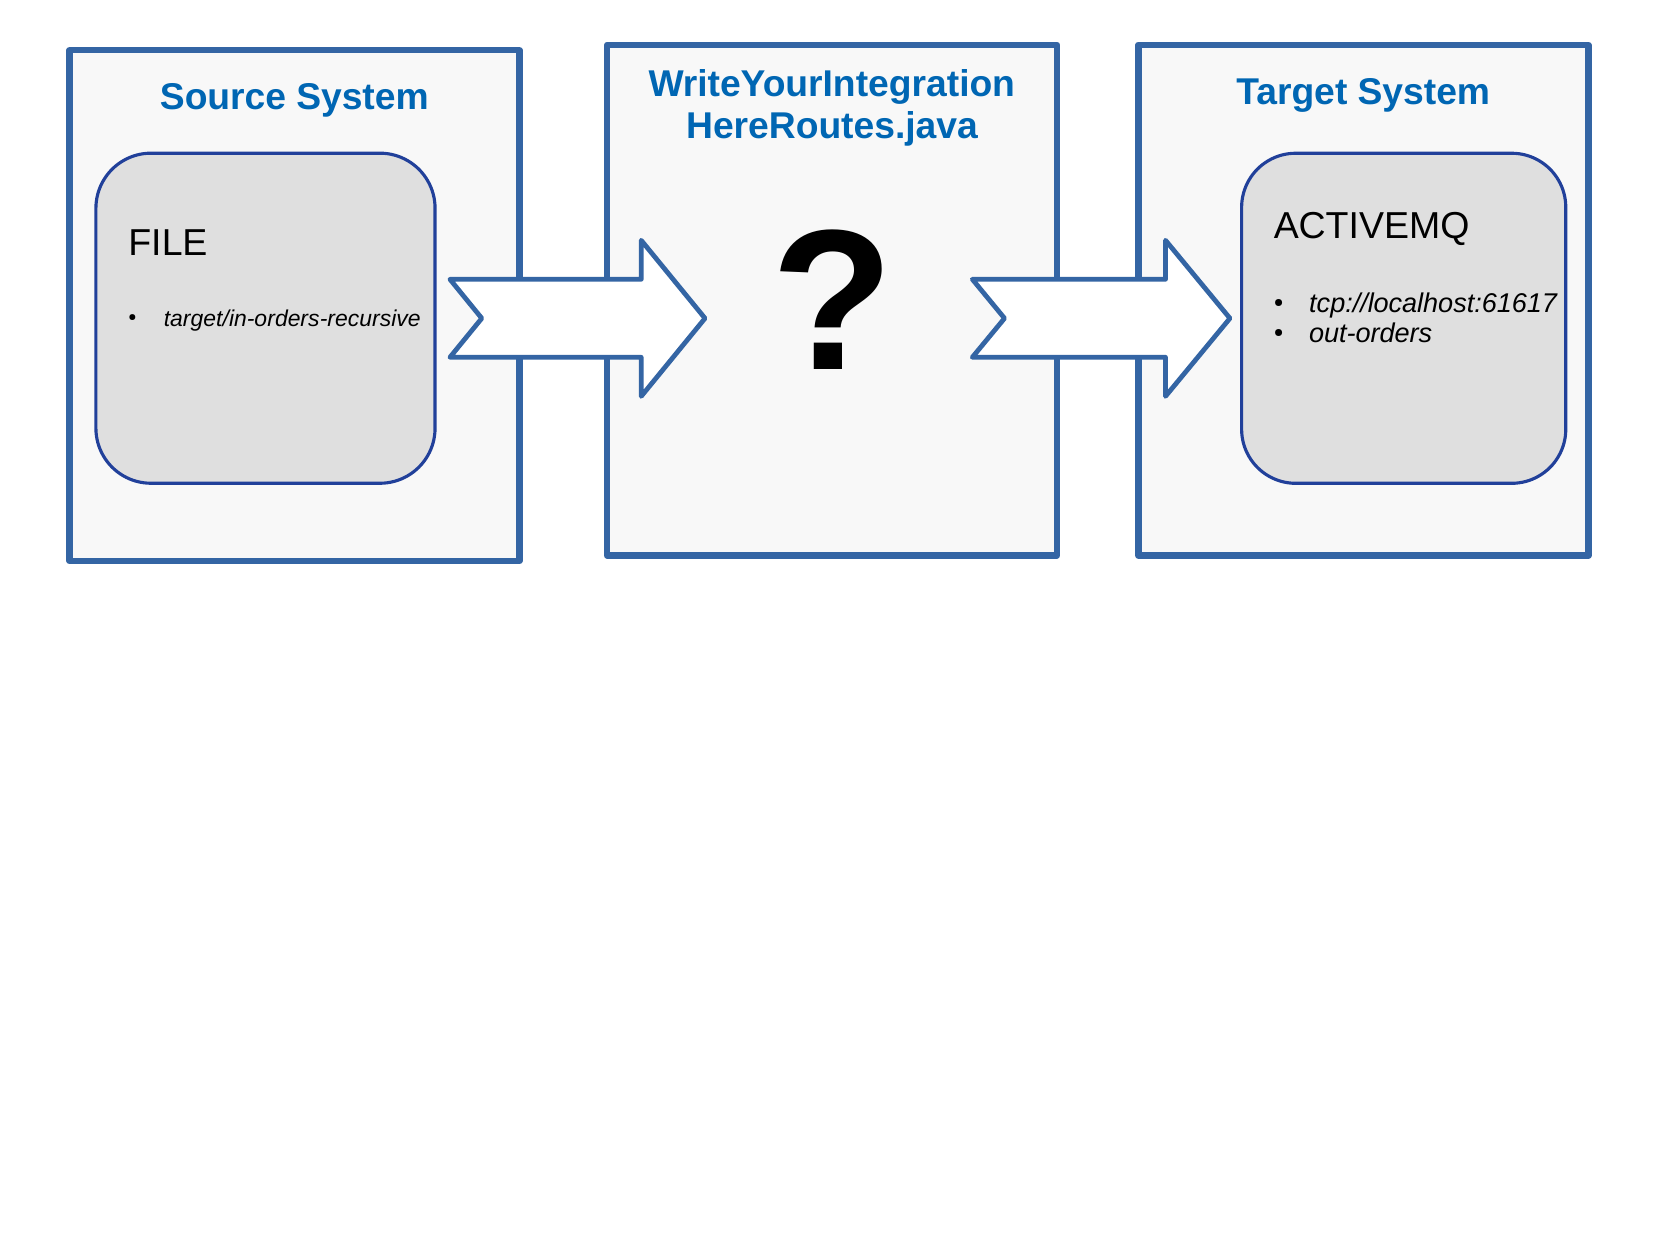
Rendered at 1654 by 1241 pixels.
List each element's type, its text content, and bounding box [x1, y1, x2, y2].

text_box Source System [69, 50, 520, 562]
text_box FILE target/in-orders-recursive [95, 153, 436, 484]
text_box ACTIVEMQ tcp://localhost:61617 out-orders [1241, 153, 1566, 484]
text_box WriteYourIntegration HereRoutes.java ? [607, 44, 1058, 556]
text_box [449, 240, 706, 397]
text_box [972, 240, 1230, 397]
text_box Target System [1138, 44, 1589, 556]
